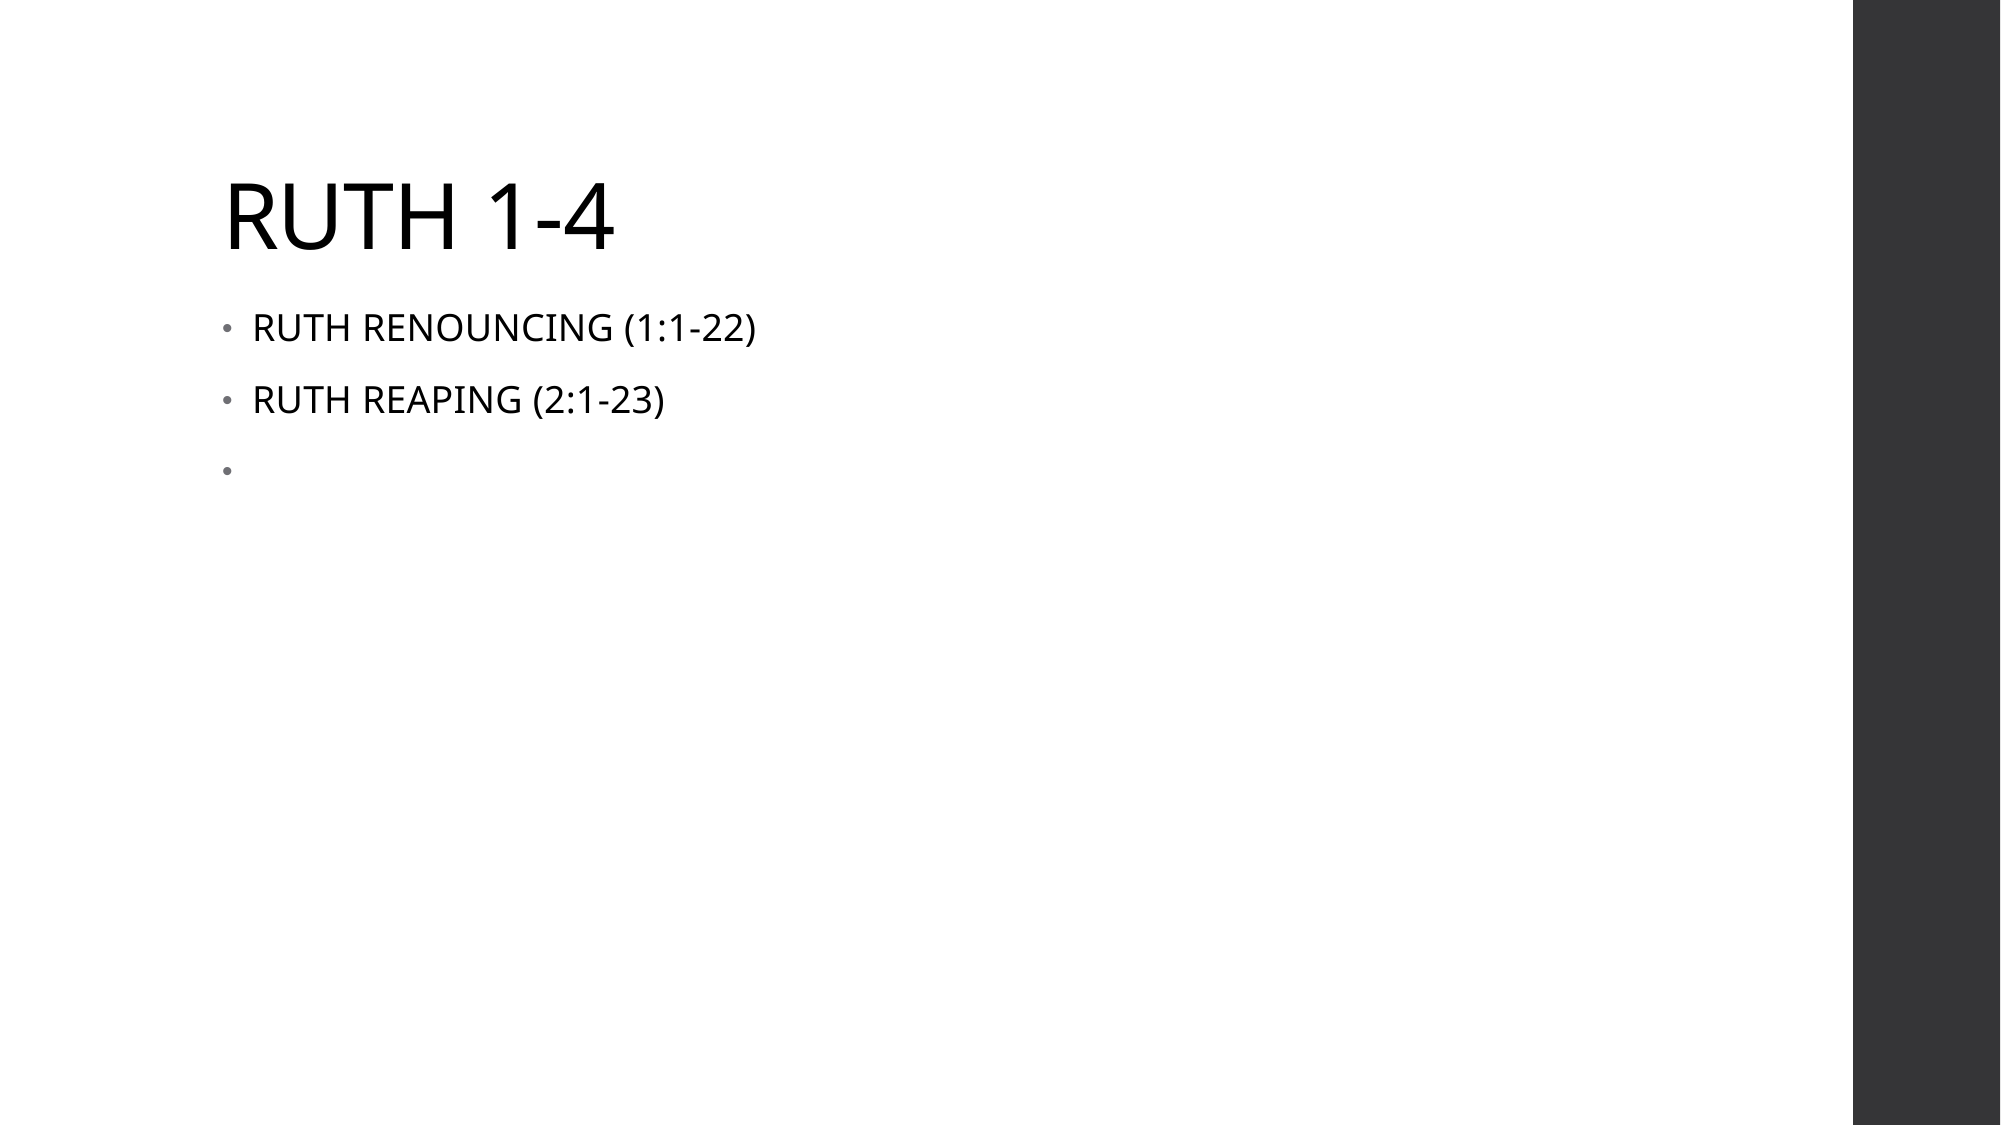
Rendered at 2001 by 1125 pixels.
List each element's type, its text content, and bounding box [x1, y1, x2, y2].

list RUTH RENOUNCING (1:1-22) RUTH REAPING (2:1-23) [206, 299, 1617, 1014]
title RUTH 1-4 [206, 60, 1797, 278]
